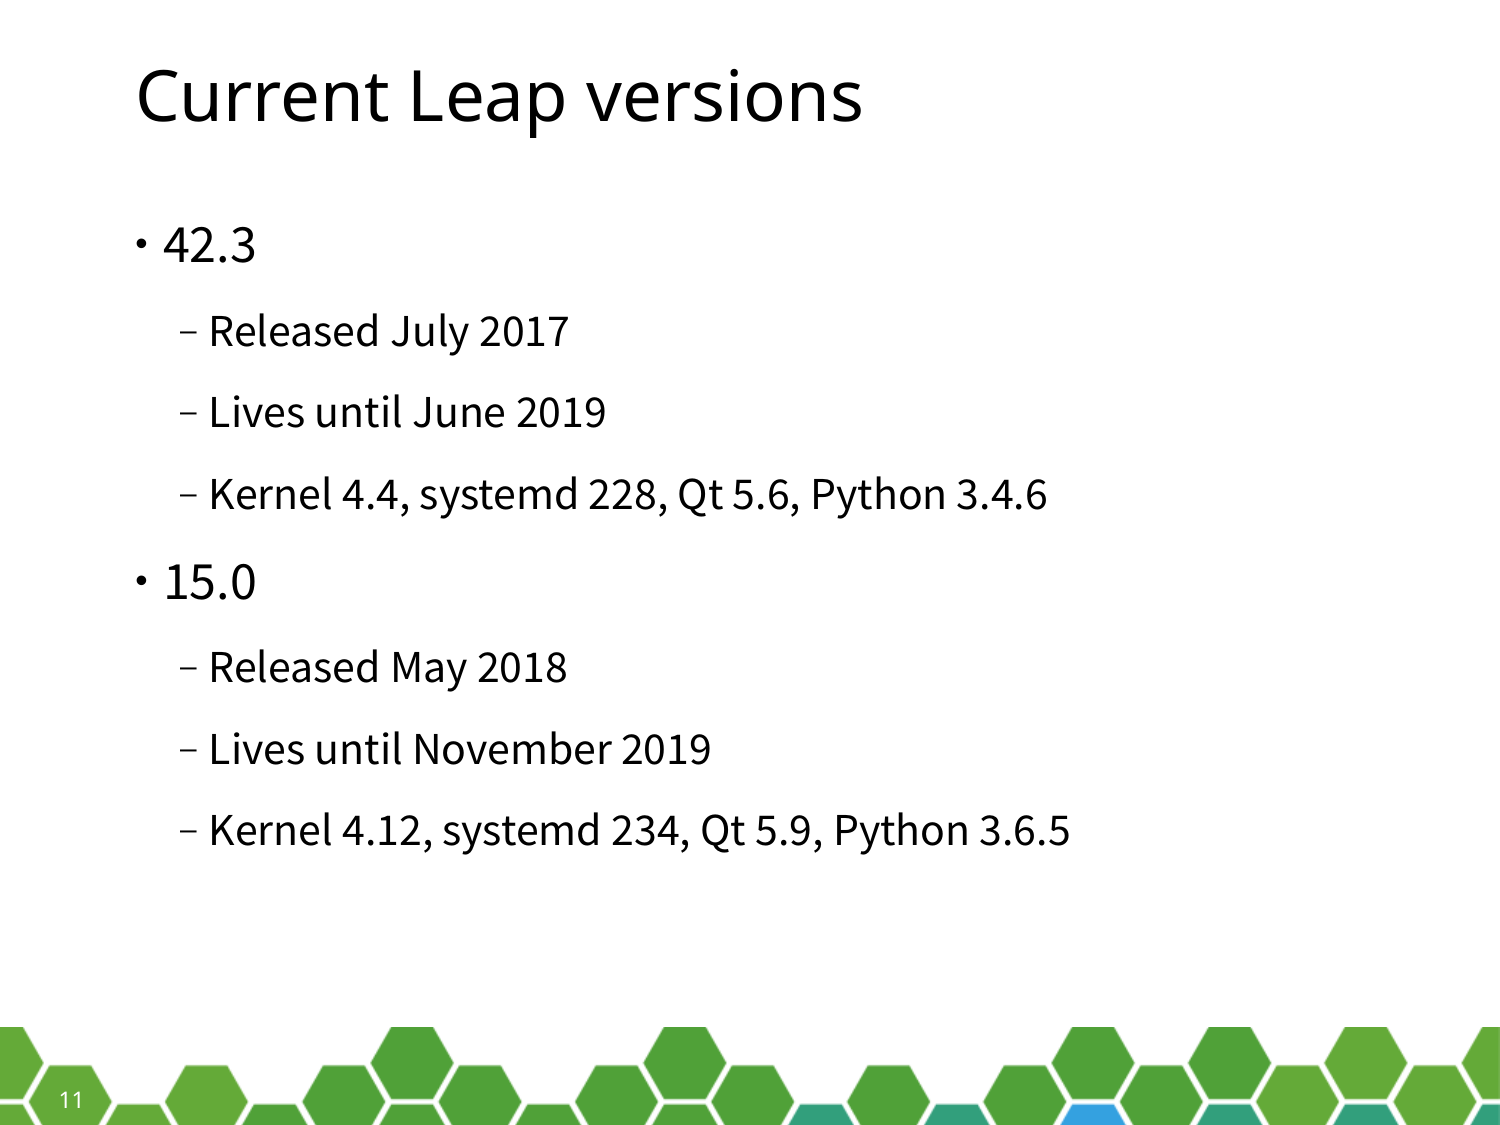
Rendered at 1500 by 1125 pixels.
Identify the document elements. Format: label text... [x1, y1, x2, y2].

picture [0, 1027, 1500, 1125]
list 42.3 Released July 2017 Lives until June 2019 Kernel 4.4, systemd 228, Qt 5.6, Python 3.4.6 15.0 Released May 2018 Lives until November 2019 Kernel 4.12, systemd 234, Qt 5.9, Python 3.6.5 [135, 208, 1372, 862]
title Current Leap versions [135, 12, 1372, 175]
